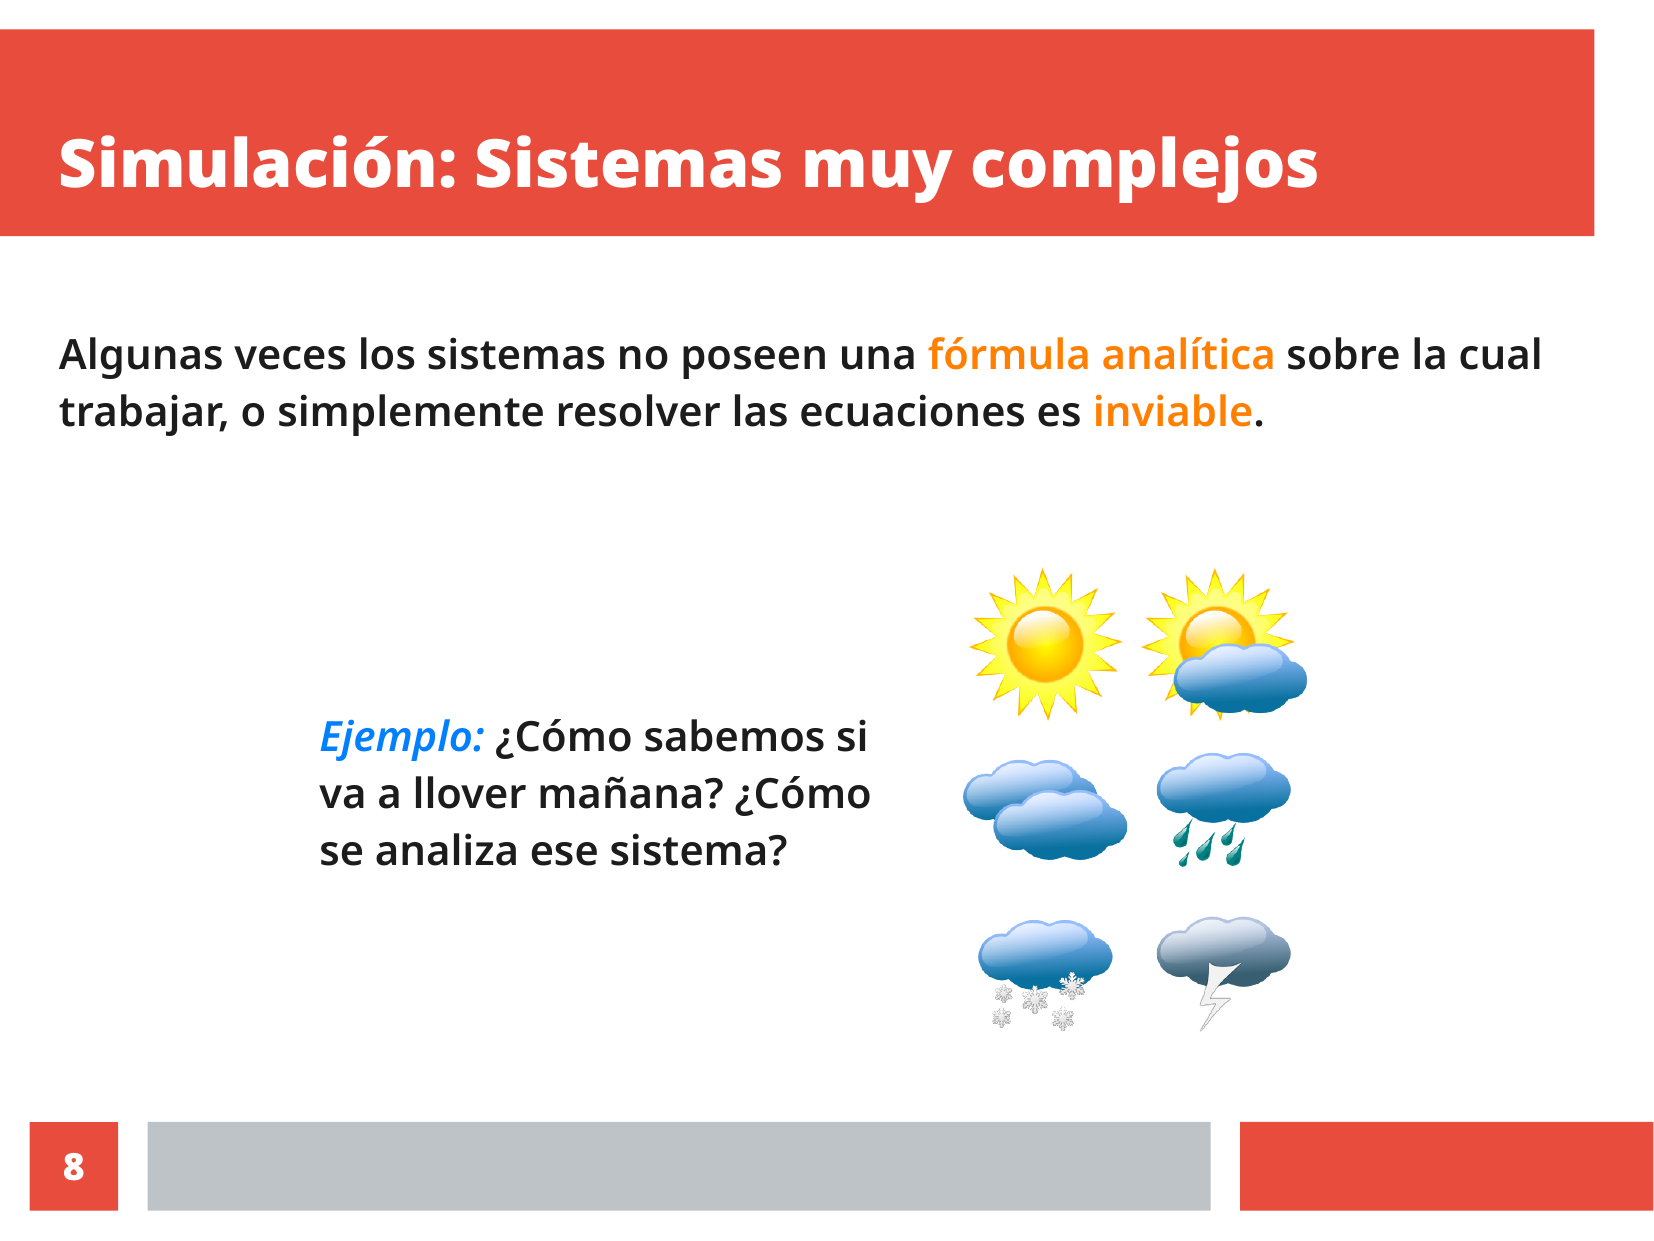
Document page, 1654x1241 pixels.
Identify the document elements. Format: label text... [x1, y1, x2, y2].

list Ejemplo: ¿Cómo sabemos si va a llover mañana? ¿Cómo se analiza ese sistema? [319, 626, 897, 1058]
title Simulación: Sistemas muy complejos [59, 59, 1595, 207]
list Algunas veces los sistemas no poseen una fórmula analítica sobre la cual trabajar, o simplemente resolver las ecuaciones es inviable. [59, 324, 1565, 516]
picture [963, 567, 1307, 1032]
